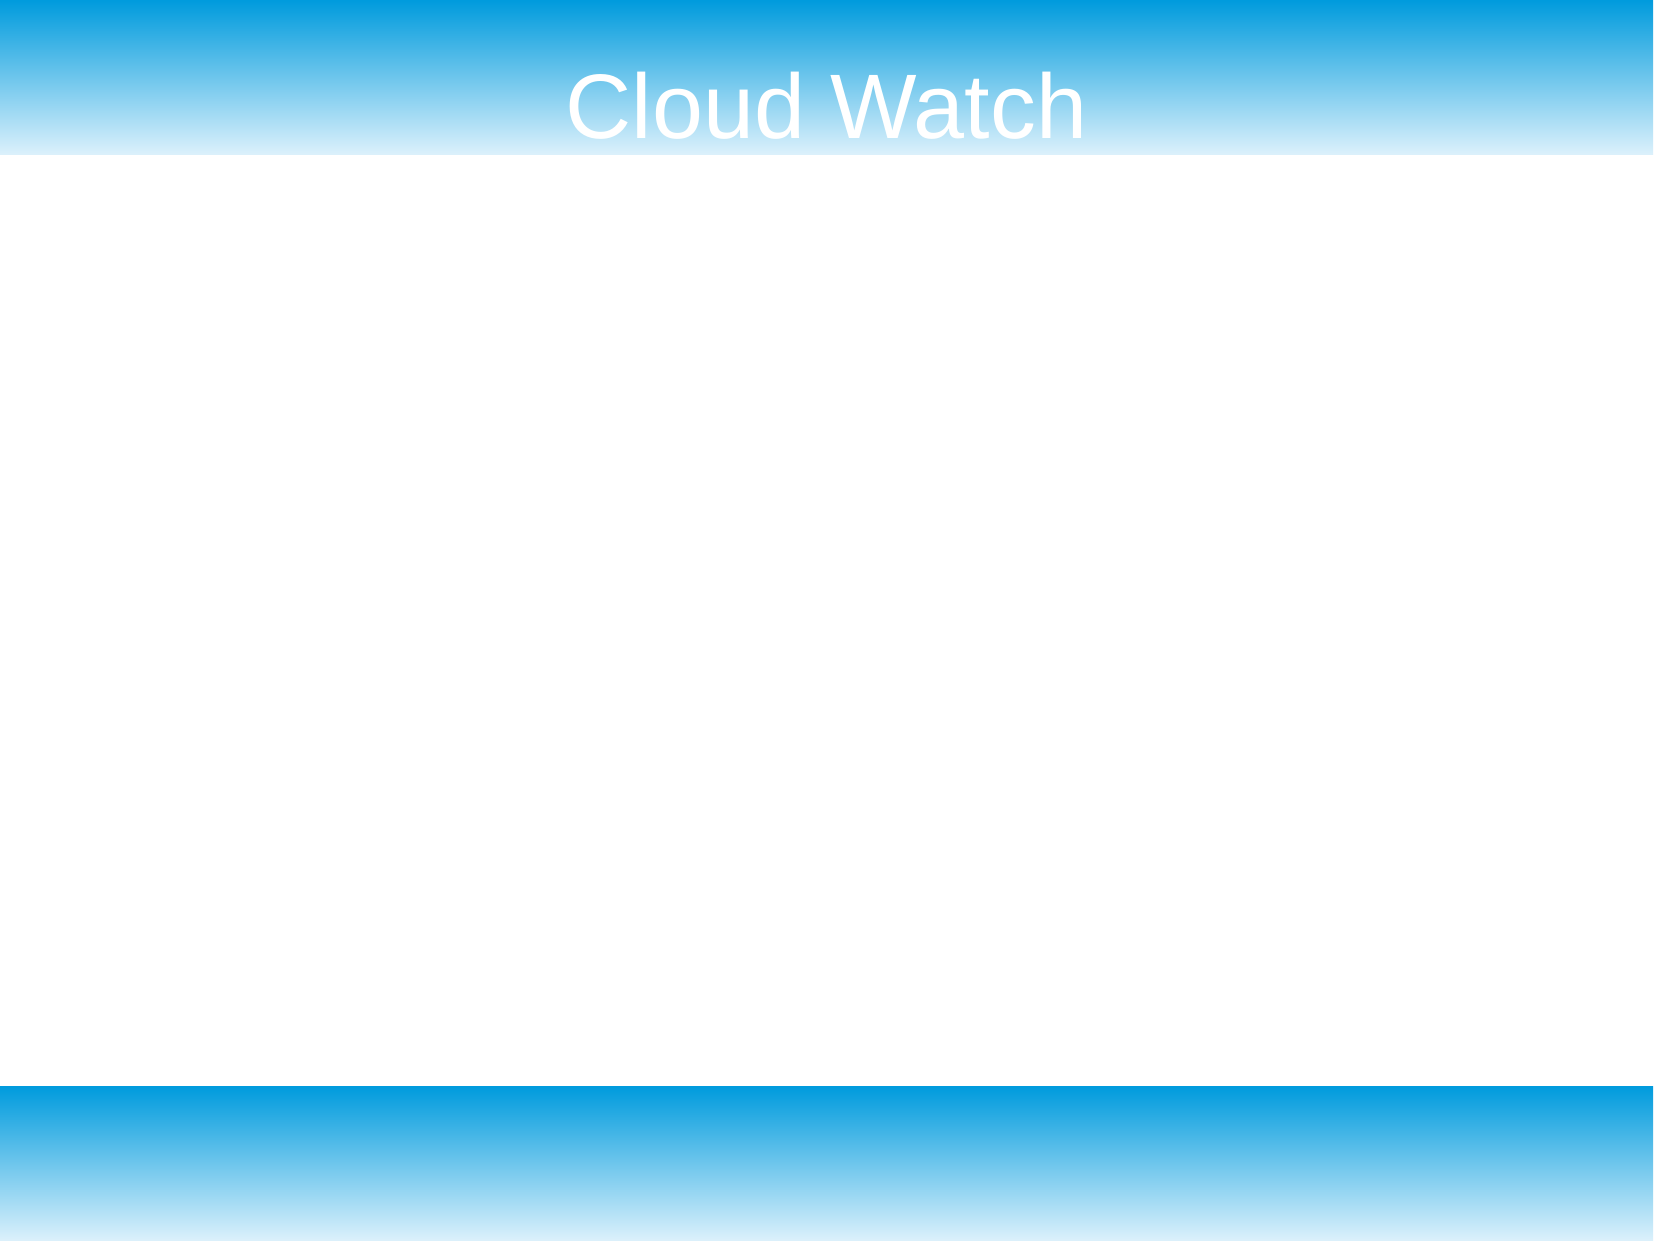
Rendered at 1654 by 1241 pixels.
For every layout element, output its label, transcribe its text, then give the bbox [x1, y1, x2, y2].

title Cloud Watch [82, 49, 1571, 155]
